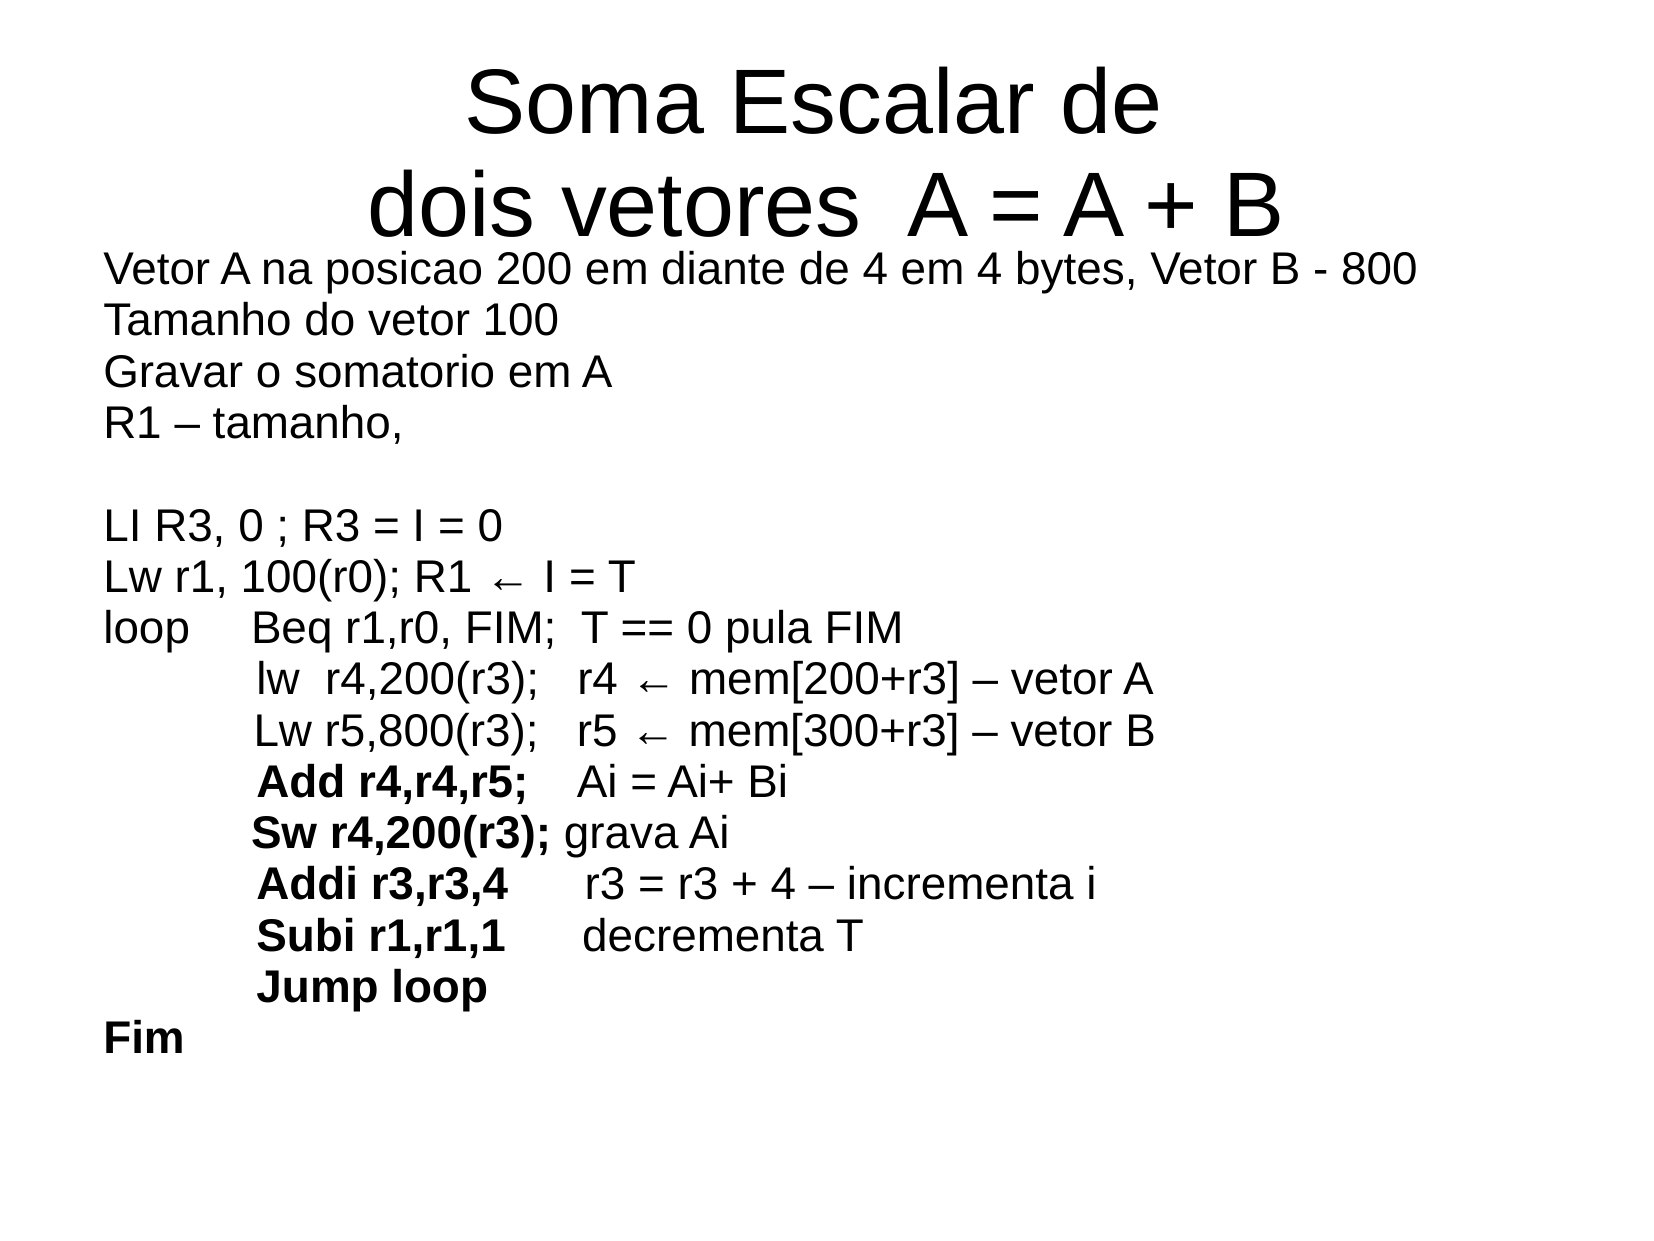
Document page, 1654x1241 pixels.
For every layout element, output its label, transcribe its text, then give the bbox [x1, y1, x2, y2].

title Soma Escalar de dois vetores A = A + B [82, 49, 1571, 257]
text_box Vetor A na posicao 200 em diante de 4 em 4 bytes, Vetor B - 800 Tamanho do vetor 100 Gravar o somatorio em A R1 – tamanho, LI R3, 0 ; R3 = I = 0 Lw r1, 100(r0); R1 ← I = T loop Beq r1,r0, FIM; T == 0 pula FIM lw r4,200(r3); r4 ← mem[200+r3] – vetor A Lw r5,800(r3); r5 ← mem[300+r3] – vetor B Add r4,r4,r5; Ai = Ai+ Bi Sw r4,200(r3); grava Ai Addi r3,r3,4 r3 = r3 + 4 – incrementa i Subi r1,r1,1 decrementa T Jump loop Fim [88, 235, 1557, 1123]
